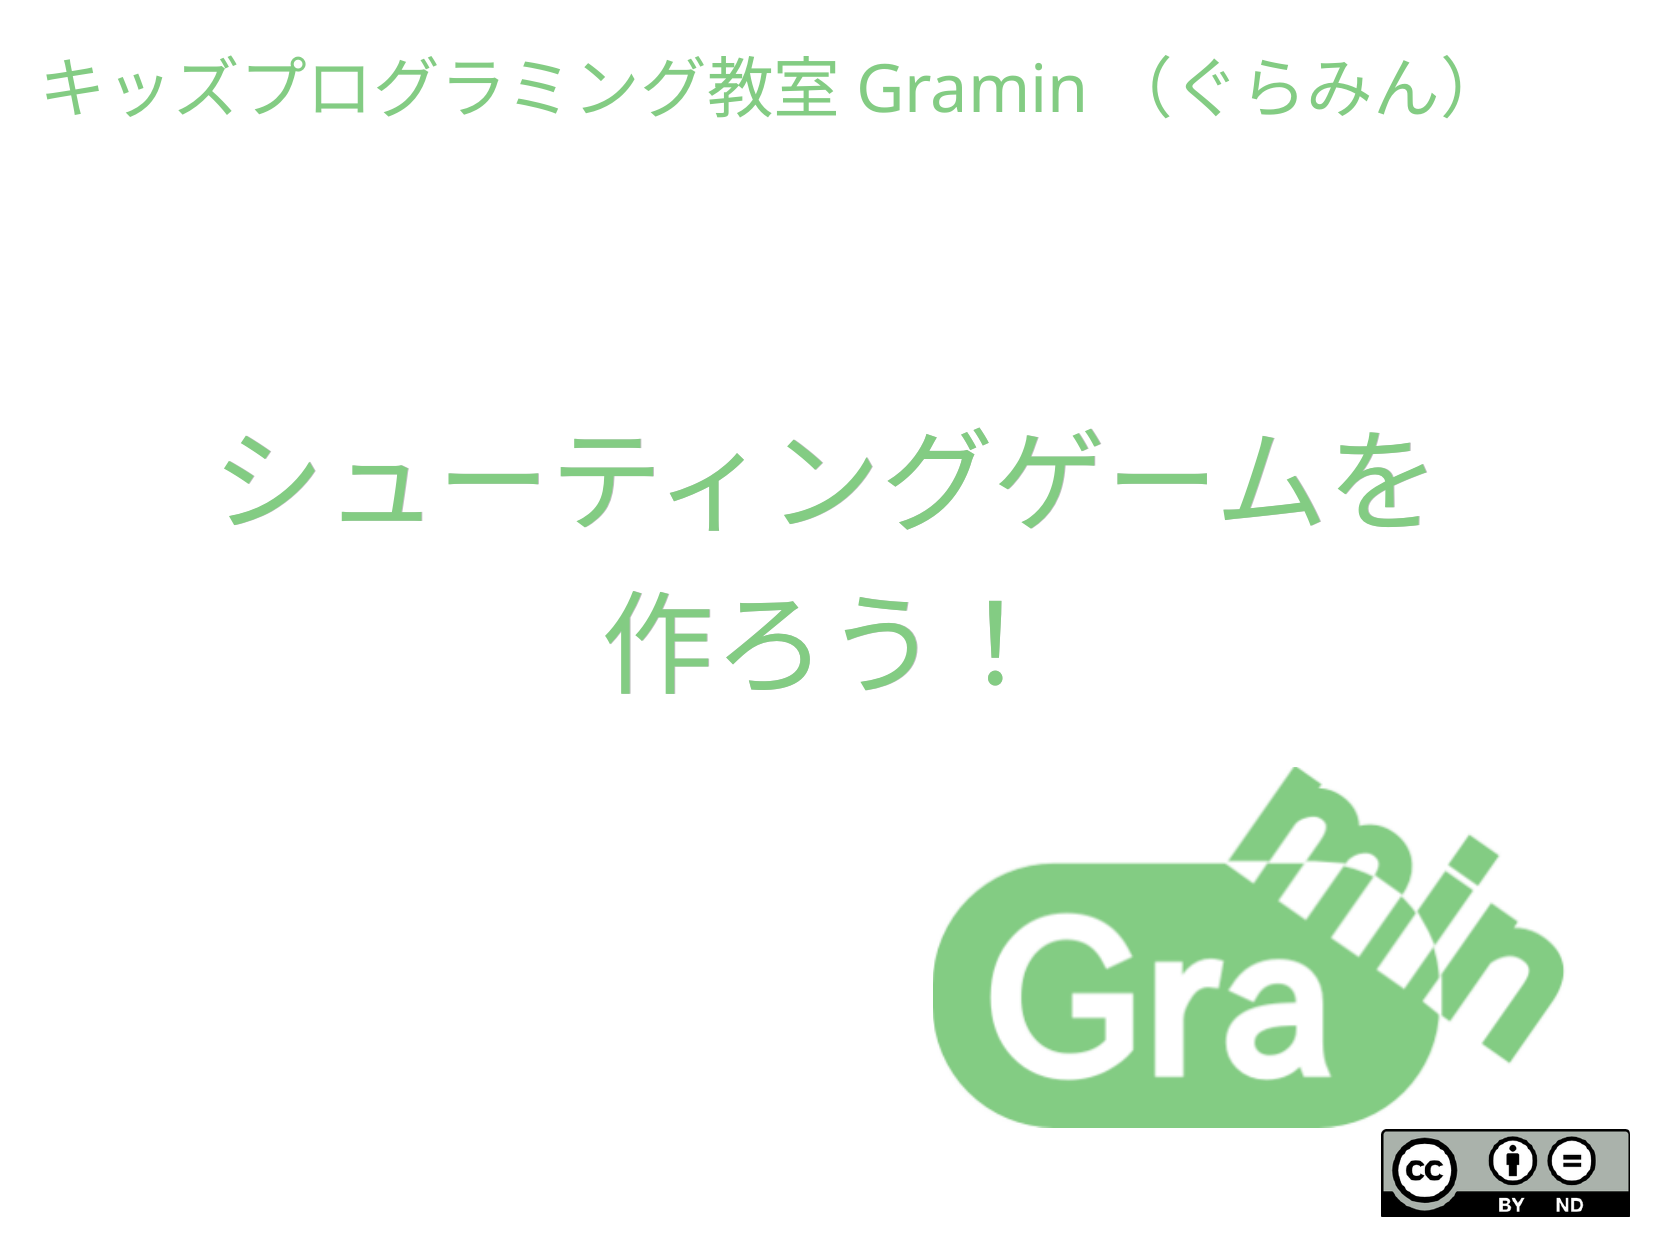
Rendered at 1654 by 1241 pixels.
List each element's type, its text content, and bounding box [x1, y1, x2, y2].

picture [1381, 1129, 1630, 1217]
picture [933, 767, 1577, 1128]
title キッズプログラミング教室 Gramin （ぐらみん） [35, 0, 1512, 177]
title シューティングゲームを 作ろう！ [159, 369, 1495, 741]
